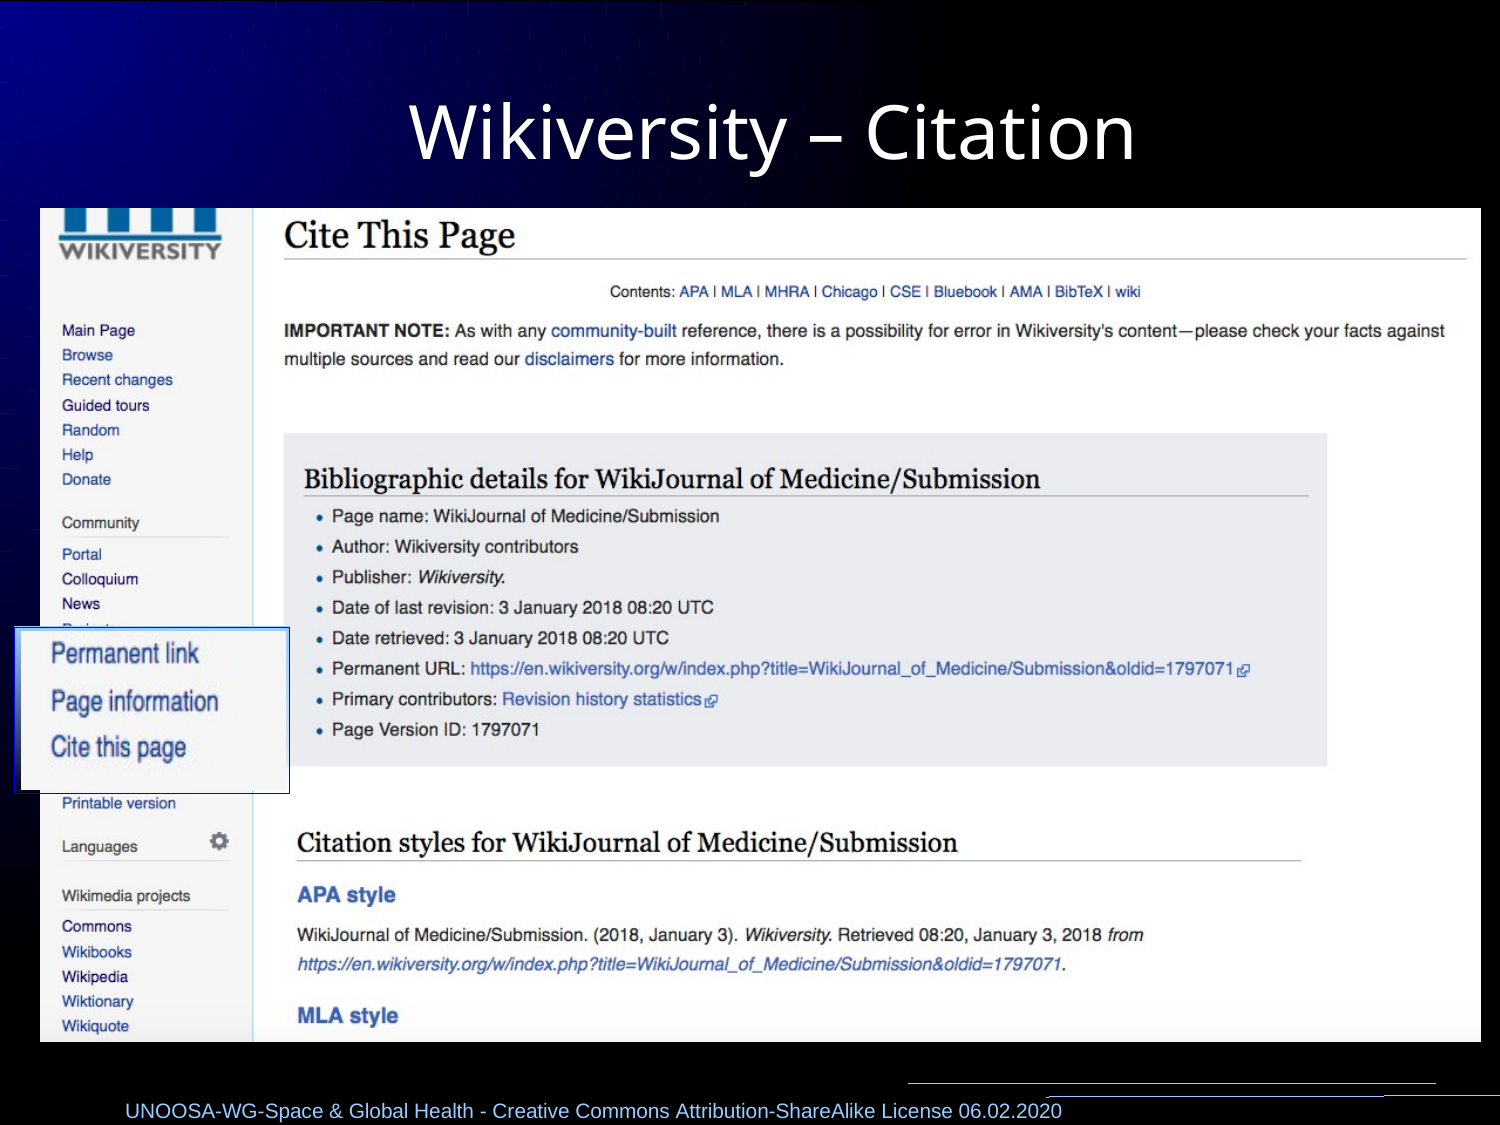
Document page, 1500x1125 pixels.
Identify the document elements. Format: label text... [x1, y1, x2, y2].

text_box [14, 626, 290, 684]
list Wikiversity – Citation [23, 79, 1488, 85]
picture [14, 208, 1481, 1042]
